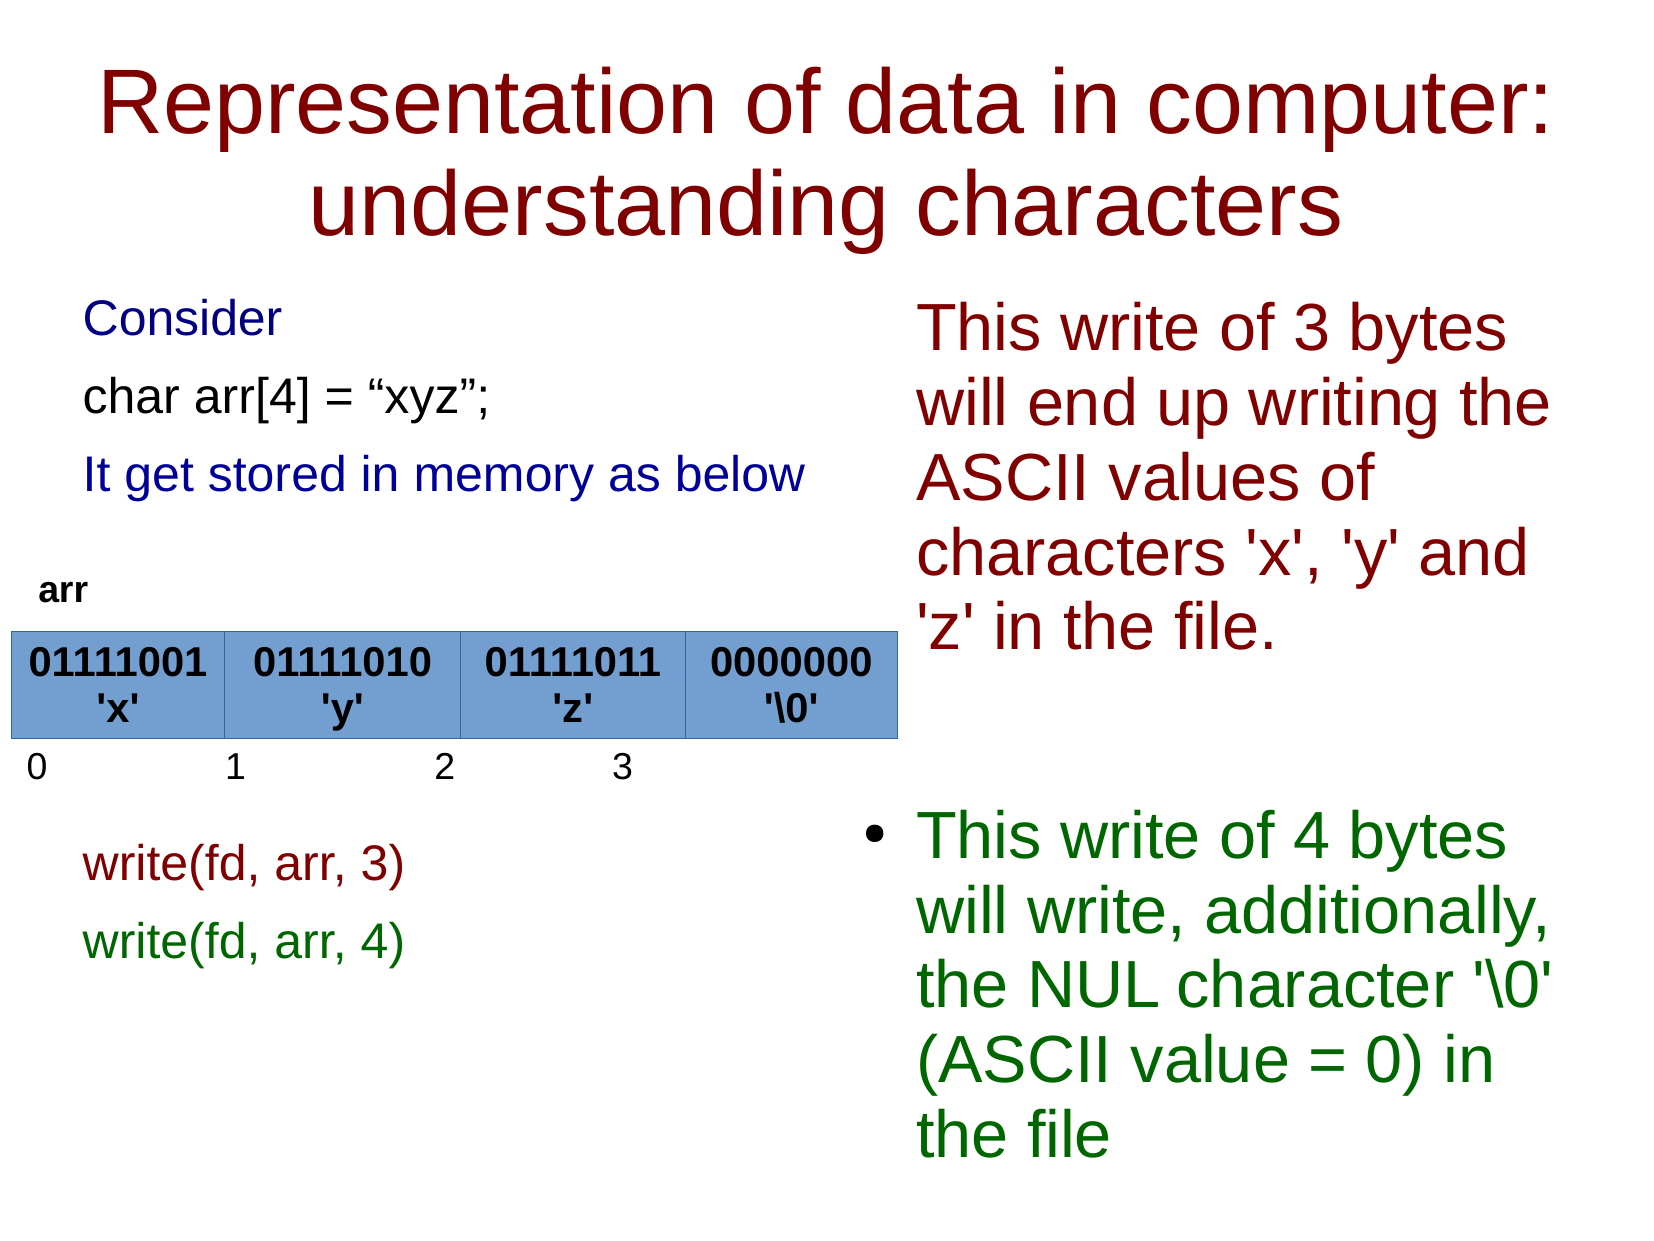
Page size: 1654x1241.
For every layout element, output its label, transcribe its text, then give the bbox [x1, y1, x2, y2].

text_box 01111001 'x' [11, 631, 225, 738]
text_box 01111010 'y' [225, 631, 460, 738]
text_box 0000000 '\0' [685, 631, 898, 739]
text_box 01111011 'z' [460, 631, 685, 738]
list Consider char arr[4] = “xyz”; It get stored in memory as below write(fd, arr, 3) write(fd, arr, 4) [82, 290, 809, 631]
list Consider char arr[4] = “xyz”; It get stored in memory as below write(fd, arr, 3) write(fd, arr, 4) [82, 739, 809, 1010]
list This write of 3 bytes will end up writing the ASCII values of characters 'x', 'y' and 'z' in the file. This write of 4 bytes will write, additionally, the NUL character '\0' (ASCII value = 0) in the file [845, 290, 1595, 1182]
text_box 0 1 2 3 [11, 738, 780, 796]
title Representation of data in computer: understanding characters [82, 49, 1571, 257]
text_box arr [23, 561, 103, 618]
